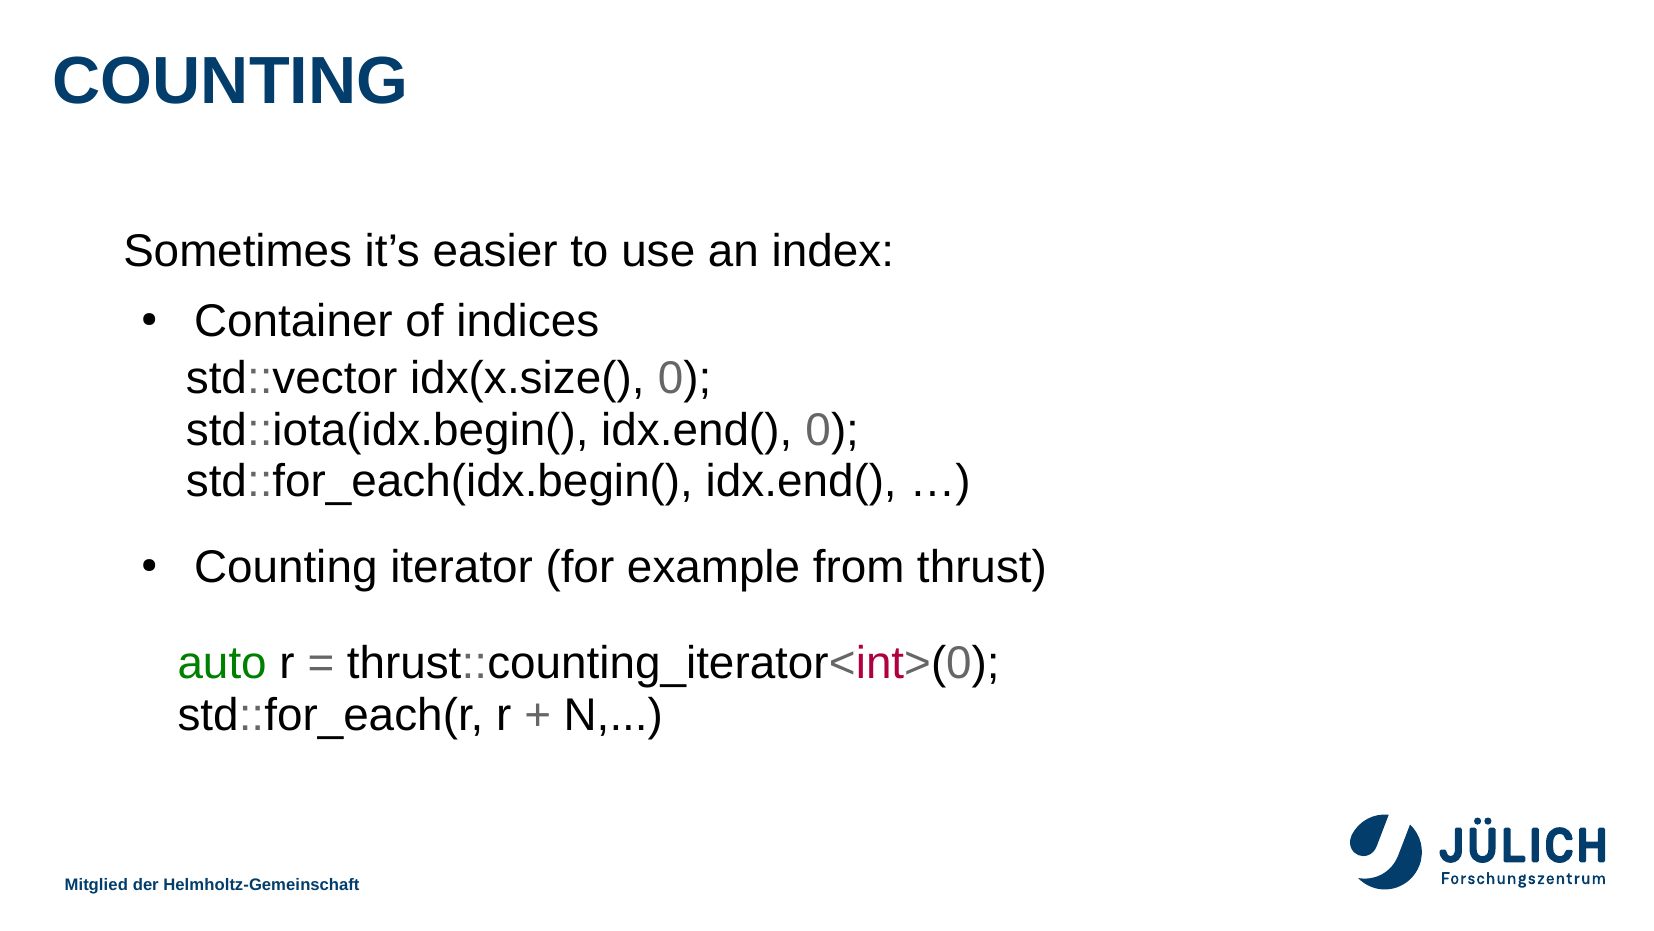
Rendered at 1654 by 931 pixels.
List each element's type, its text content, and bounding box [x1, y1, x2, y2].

text_box auto r = thrust::counting_iterator<int>(0); std::for_each(r, r + N,...) [150, 630, 1306, 748]
title Counting [52, 43, 1606, 194]
text_box std::vector idx(x.size(), 0); std::iota(idx.begin(), idx.end(), 0); std::for_each(idx.begin(), idx.end(), …) [120, 345, 1426, 514]
list Sometimes it’s easier to use an index: Container of indices Counting iterator (for example from thrust) [52, 217, 1606, 757]
